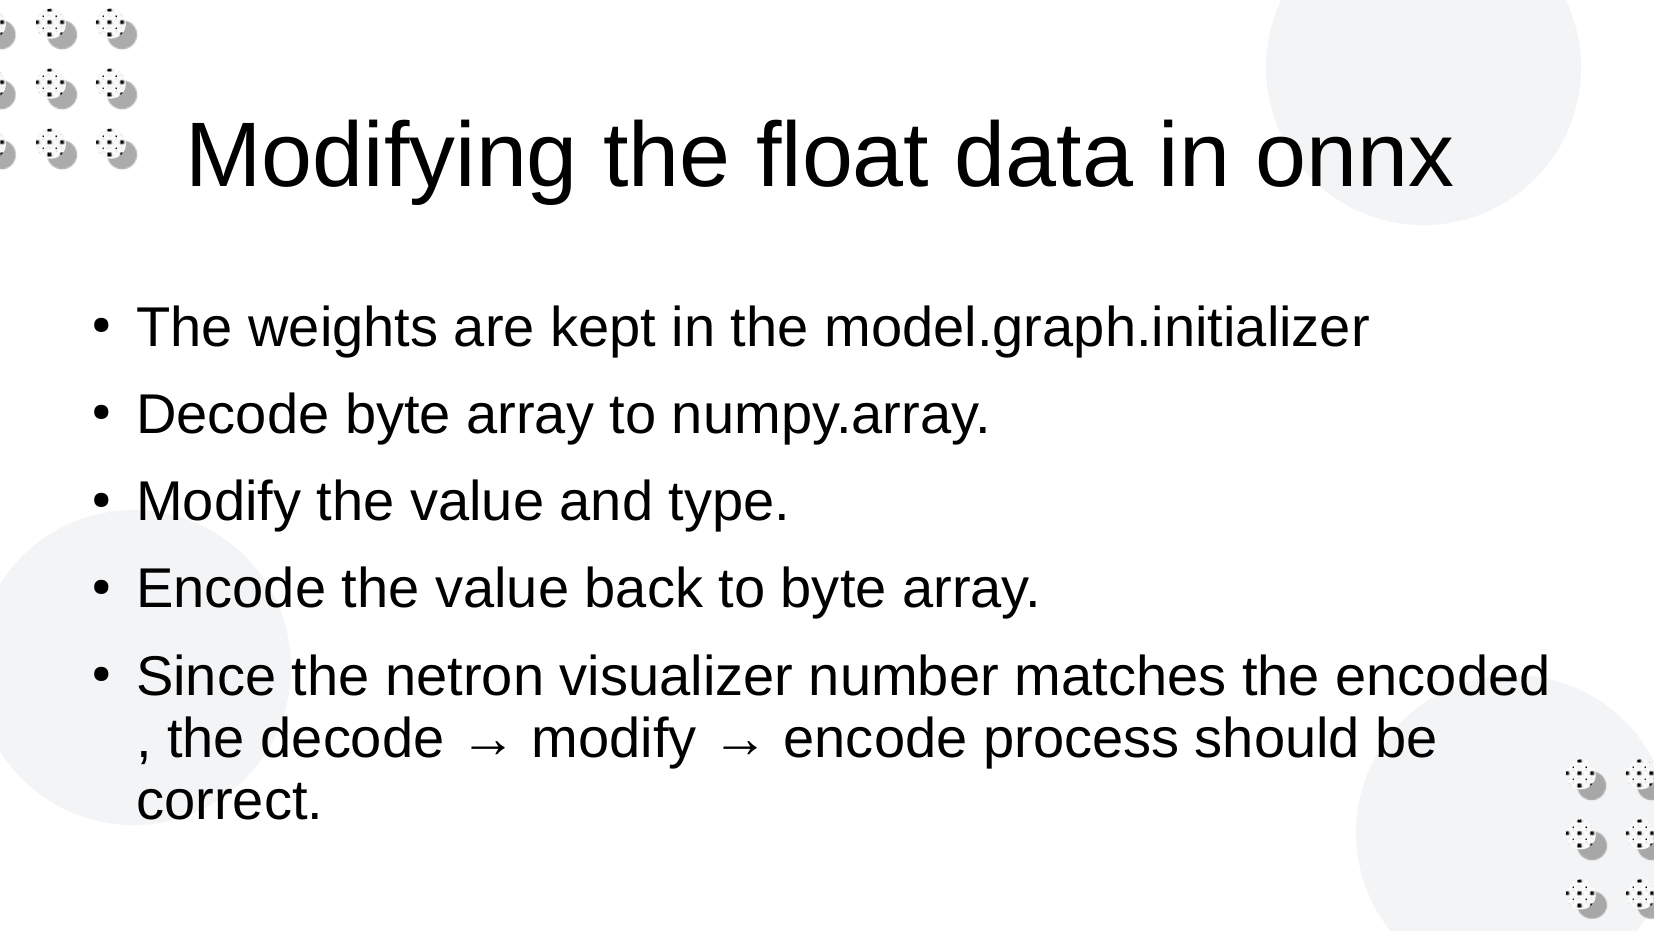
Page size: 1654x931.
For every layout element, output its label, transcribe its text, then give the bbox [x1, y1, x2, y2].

picture [1625, 819, 1654, 850]
picture [1625, 759, 1654, 790]
list The weights are kept in the model.graph.initializer Decode byte array to numpy.array. Modify the value and type. Encode the value back to byte array. Since the netron visualizer number matches the encoded , the decode → modify → encode process should be correct. [76, 295, 1565, 835]
picture [0, 131, 7, 156]
picture [1565, 879, 1596, 910]
picture [35, 128, 67, 159]
picture [97, 68, 124, 76]
picture [1565, 759, 1596, 790]
picture [35, 68, 66, 99]
picture [35, 8, 66, 39]
picture [95, 8, 126, 39]
picture [1565, 819, 1596, 850]
title Modifying the float data in onnx [76, 76, 1565, 233]
picture [0, 11, 6, 36]
picture [1625, 879, 1654, 910]
picture [0, 71, 6, 96]
